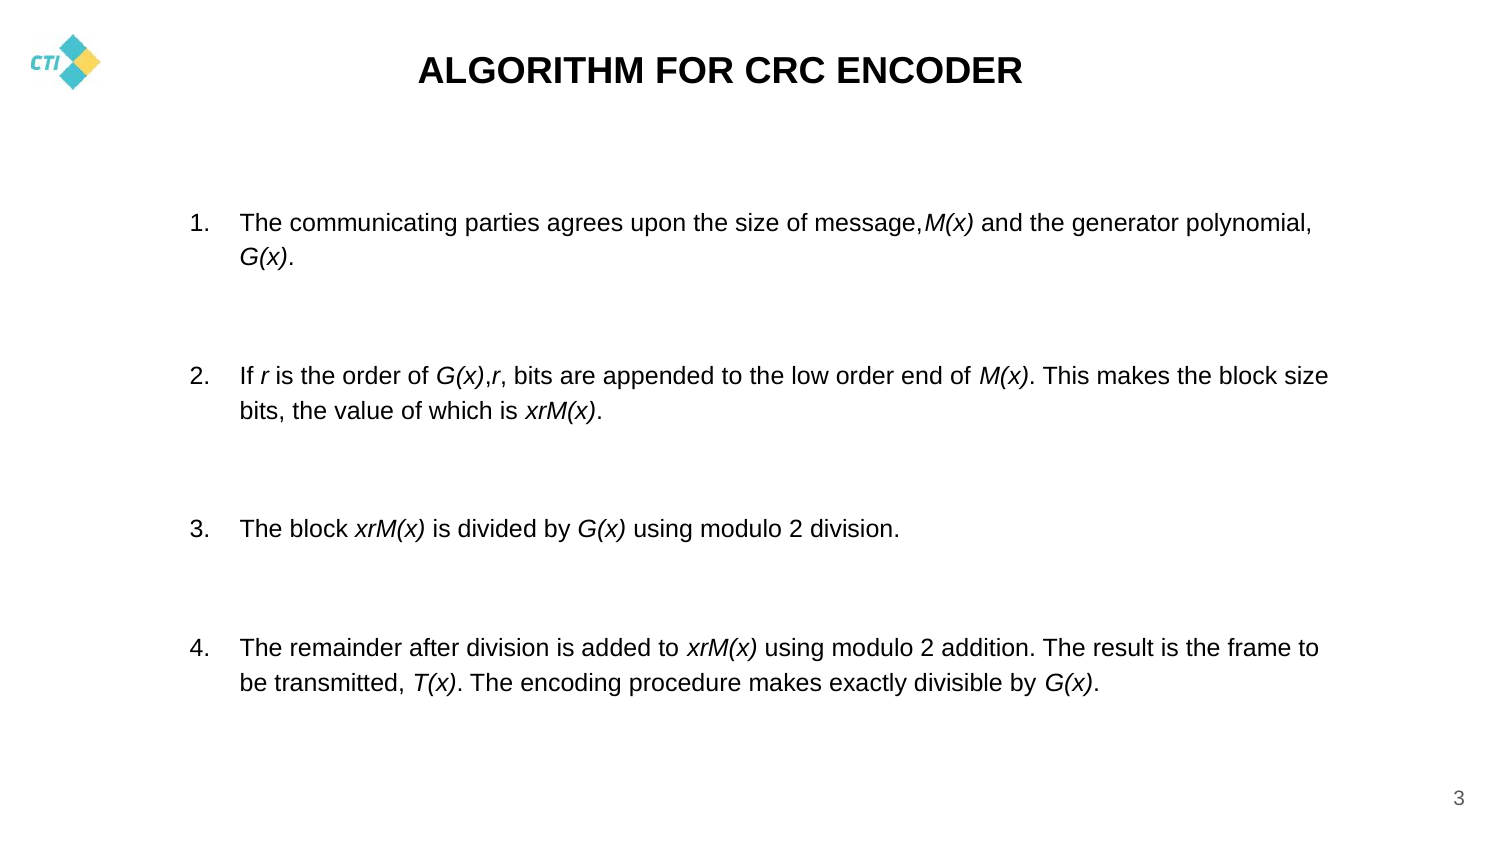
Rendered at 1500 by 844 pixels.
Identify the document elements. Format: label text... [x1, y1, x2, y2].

slide_number <number> [1389, 764, 1480, 830]
text_box ALGORITHM FOR CRC ENCODER [402, 24, 1098, 123]
picture [31, 33, 101, 91]
text_box The communicating parties agrees upon the size of message,M(x) and the generator polynomial, G(x). If r is the order of G(x),r, bits are appended to the low order end of M(x). This makes the block size bits, the value of which is xrM(x). The block xrM(x) is divided by G(x) using modulo 2 division. The remainder after division is added to xrM(x) using modulo 2 addition. The result is the frame to be transmitted, T(x). The encoding procedure makes exactly divisible by G(x). [149, 140, 1351, 746]
